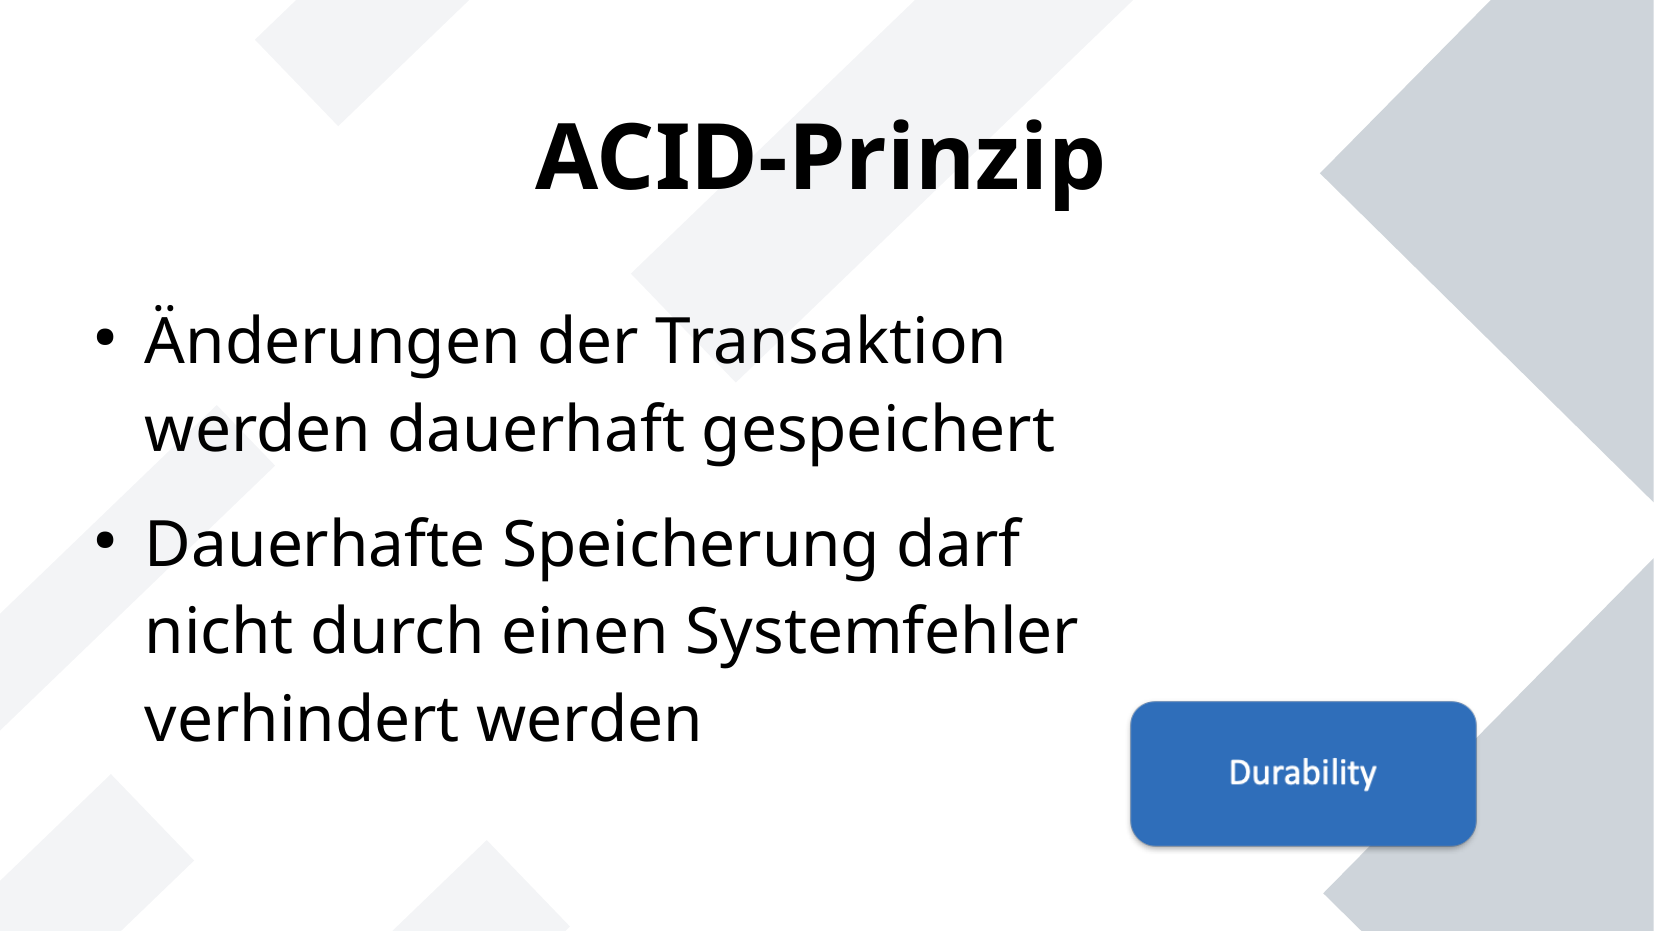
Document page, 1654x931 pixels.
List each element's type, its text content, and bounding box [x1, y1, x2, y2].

picture [1122, 697, 1485, 857]
title ACID-Prinzip [76, 76, 1565, 233]
list Änderungen der Transaktion werden dauerhaft gespeichert Dauerhafte Speicherung darf nicht durch einen Systemfehler verhindert werden [76, 295, 1123, 835]
